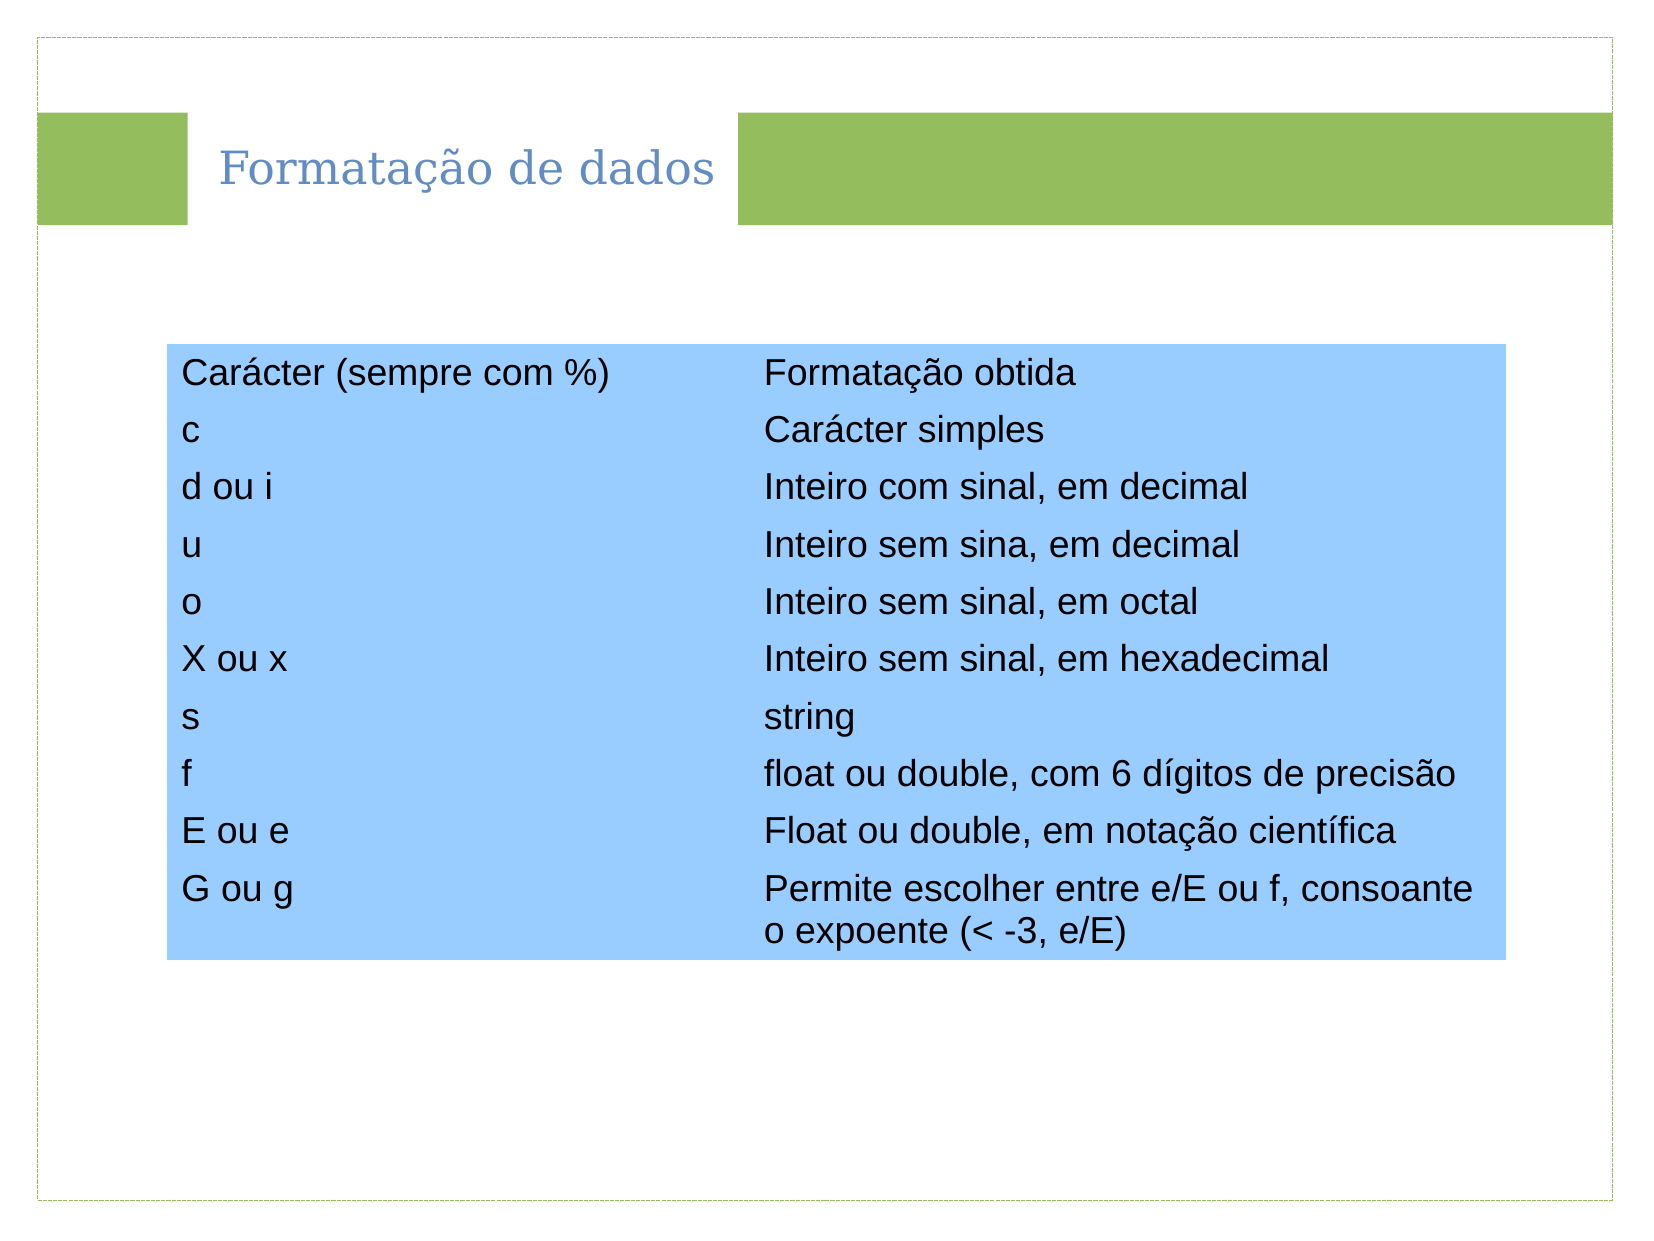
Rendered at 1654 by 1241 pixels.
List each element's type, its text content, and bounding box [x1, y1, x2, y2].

table_cell Float ou double, em notação científica [749, 803, 1506, 860]
table_cell Carácter simples [749, 401, 1506, 458]
text_box [37, 112, 188, 226]
table_cell u [167, 516, 749, 573]
table_header Formatação obtida [749, 344, 1506, 401]
table_cell G ou g [167, 860, 749, 960]
text_box [738, 112, 1613, 226]
table_cell E ou e [167, 803, 749, 860]
table_cell d ou i [167, 458, 749, 516]
table_cell f [167, 745, 749, 803]
table_cell o [167, 573, 749, 630]
table_cell s [167, 688, 749, 745]
text_box Formatação de dados [203, 134, 732, 203]
table_cell X ou x [167, 630, 749, 688]
table_cell Inteiro sem sinal, em octal [749, 573, 1506, 630]
table_header Carácter (sempre com %) [167, 344, 749, 401]
table_cell float ou double, com 6 dígitos de precisão [749, 745, 1506, 803]
table_cell string [749, 688, 1506, 745]
table_cell Permite escolher entre e/E ou f, consoante o expoente (< -3, e/E) [749, 860, 1506, 960]
table_cell Inteiro sem sinal, em hexadecimal [749, 630, 1506, 688]
table_cell Inteiro sem sina, em decimal [749, 516, 1506, 573]
table_cell Inteiro com sinal, em decimal [749, 458, 1506, 516]
table_cell c [167, 401, 749, 458]
